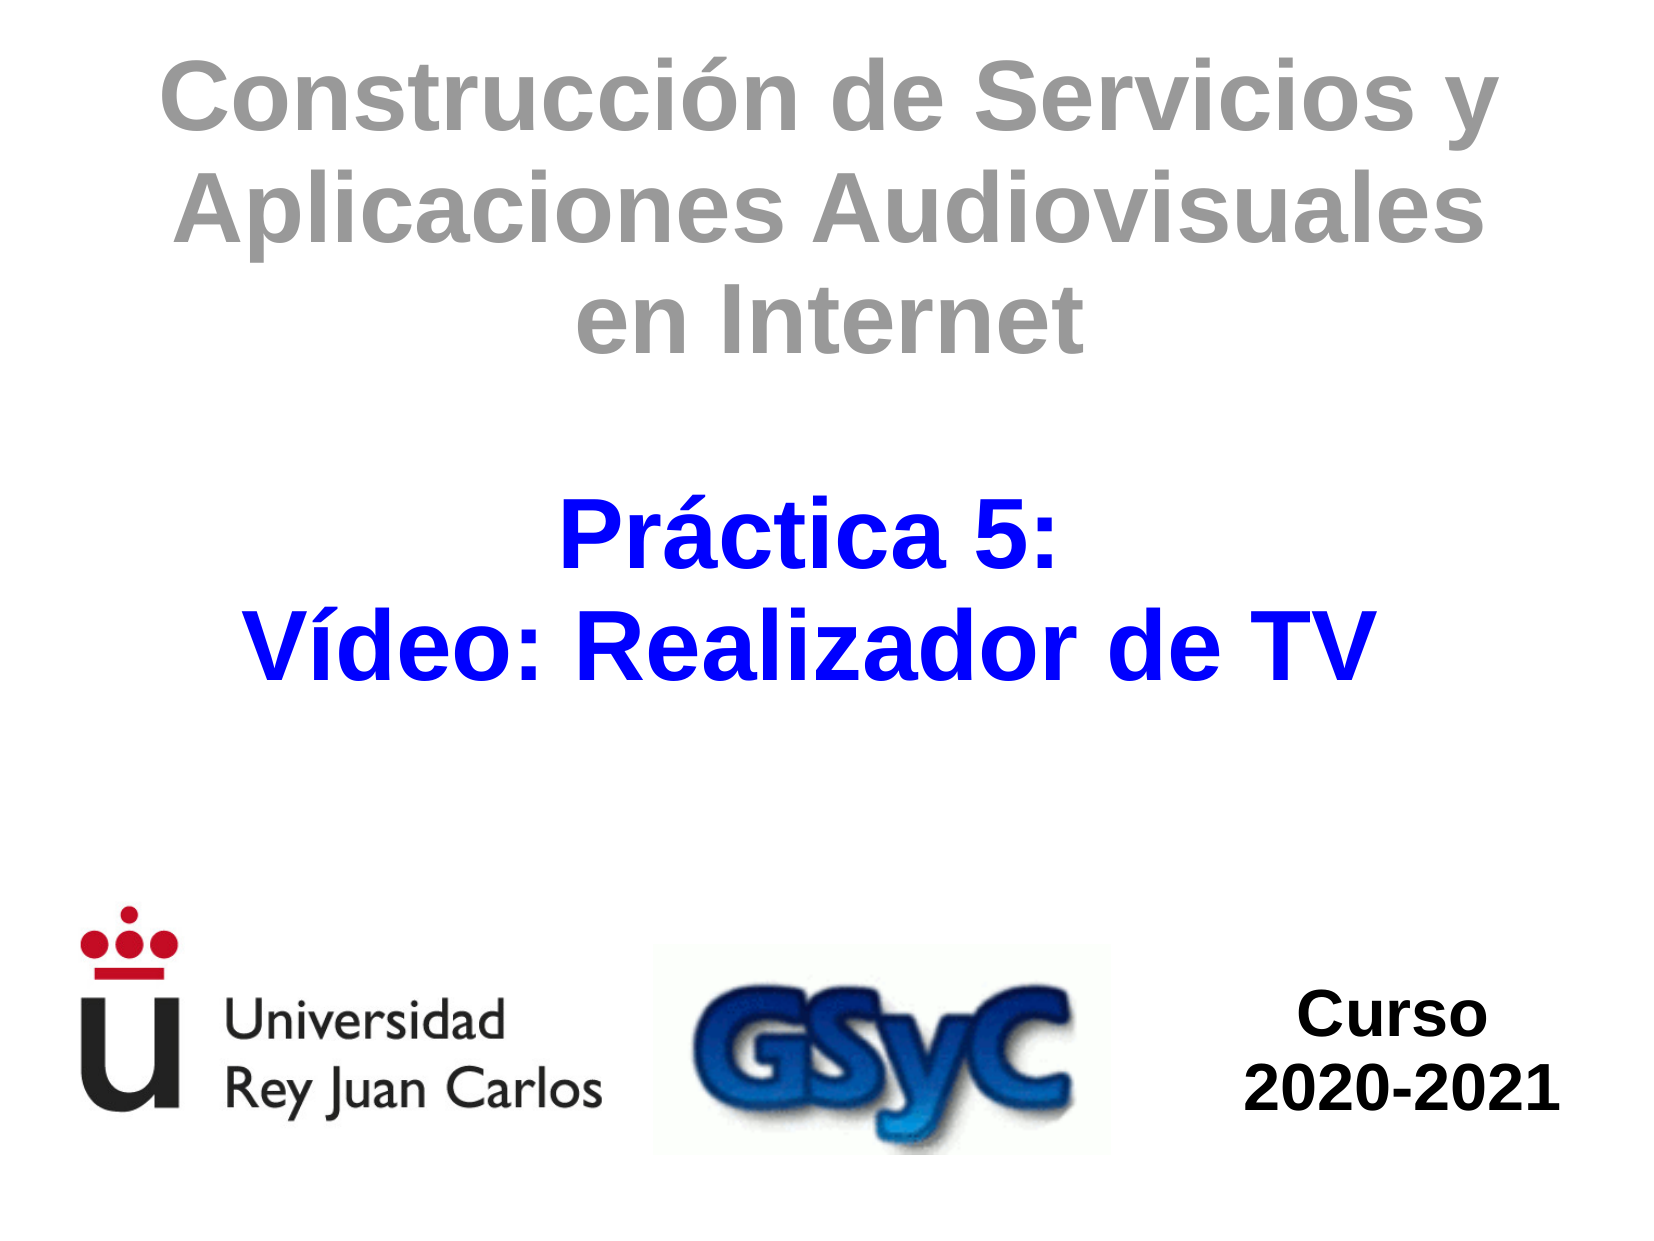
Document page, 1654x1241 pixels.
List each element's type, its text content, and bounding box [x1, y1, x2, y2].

picture [653, 944, 1111, 1156]
title Curso 2020-2021 [1200, 975, 1606, 1126]
title Práctica 5: Vídeo: Realizador de TV [135, 478, 1486, 702]
title Construcción de Servicios y Aplicaciones Audiovisuales en Internet [144, 39, 1516, 376]
picture [46, 884, 631, 1141]
